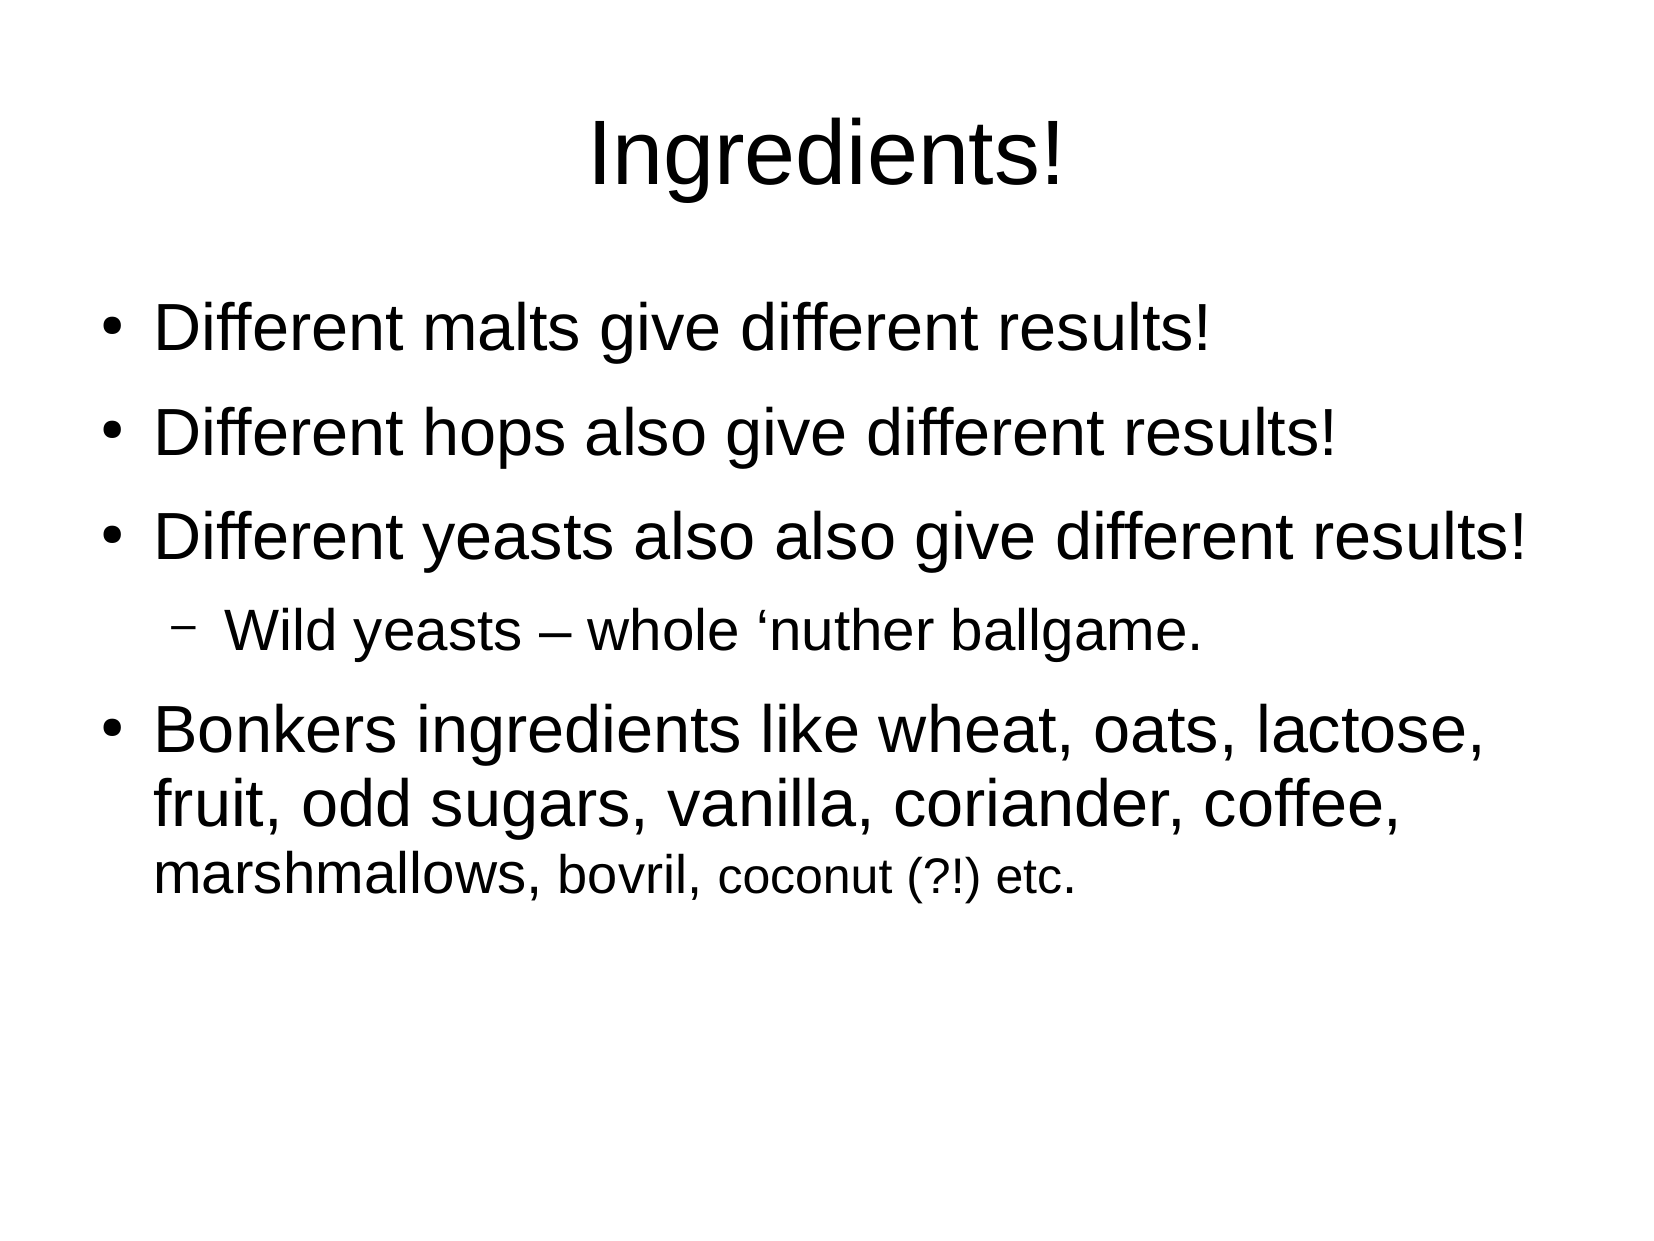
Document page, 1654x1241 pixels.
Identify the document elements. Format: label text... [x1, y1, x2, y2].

list Different malts give different results! Different hops also give different results! Different yeasts also also give different results! Wild yeasts – whole ‘nuther ballgame. Bonkers ingredients like wheat, oats, lactose, fruit, odd sugars, vanilla, coriander, coffee, marshmallows, bovril, coconut (?!) etc. [82, 290, 1571, 1010]
title Ingredients! [82, 49, 1571, 257]
